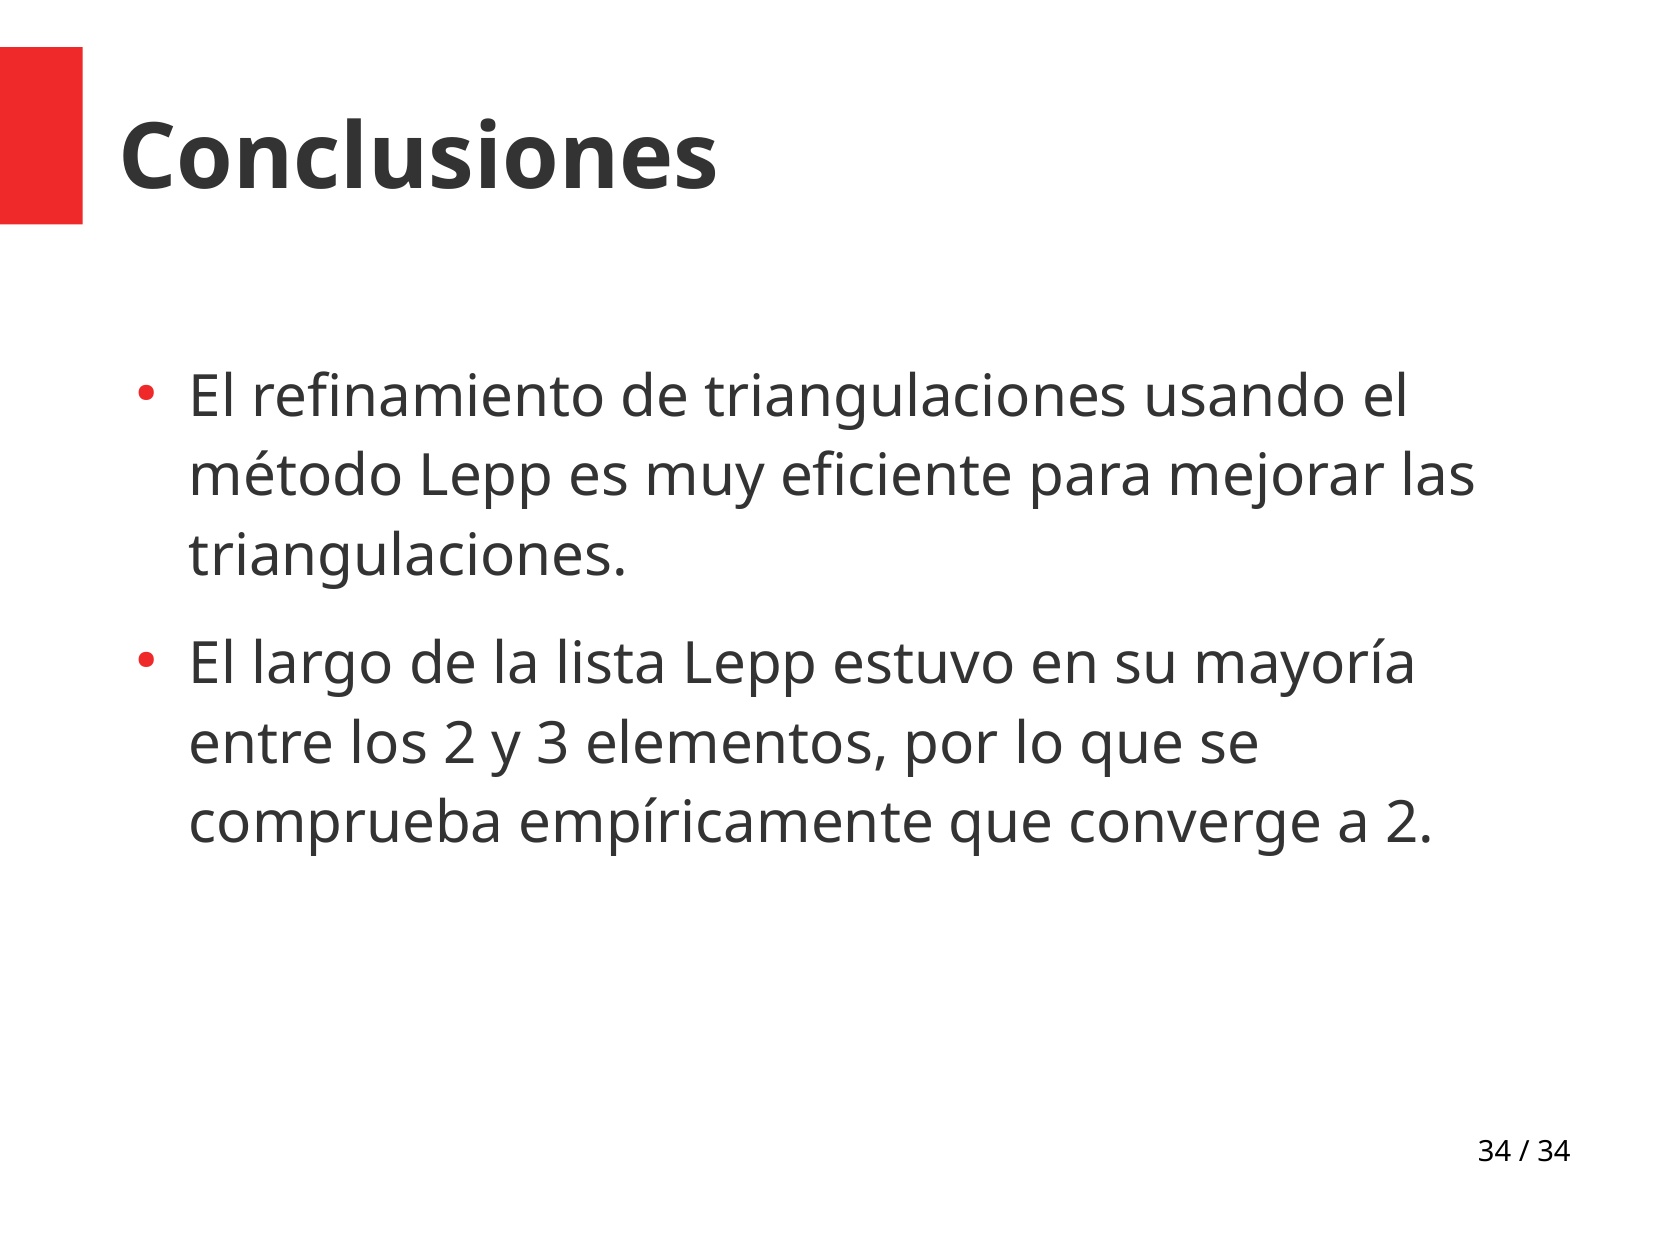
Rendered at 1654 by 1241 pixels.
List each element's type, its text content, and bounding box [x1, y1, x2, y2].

title Conclusiones [118, 49, 1571, 257]
list El refinamiento de triangulaciones usando el método Lepp es muy eficiente para mejorar las triangulaciones. El largo de la lista Lepp estuvo en su mayoría entre los 2 y 3 elementos, por lo que se comprueba empíricamente que converge a 2. [118, 354, 1536, 1074]
